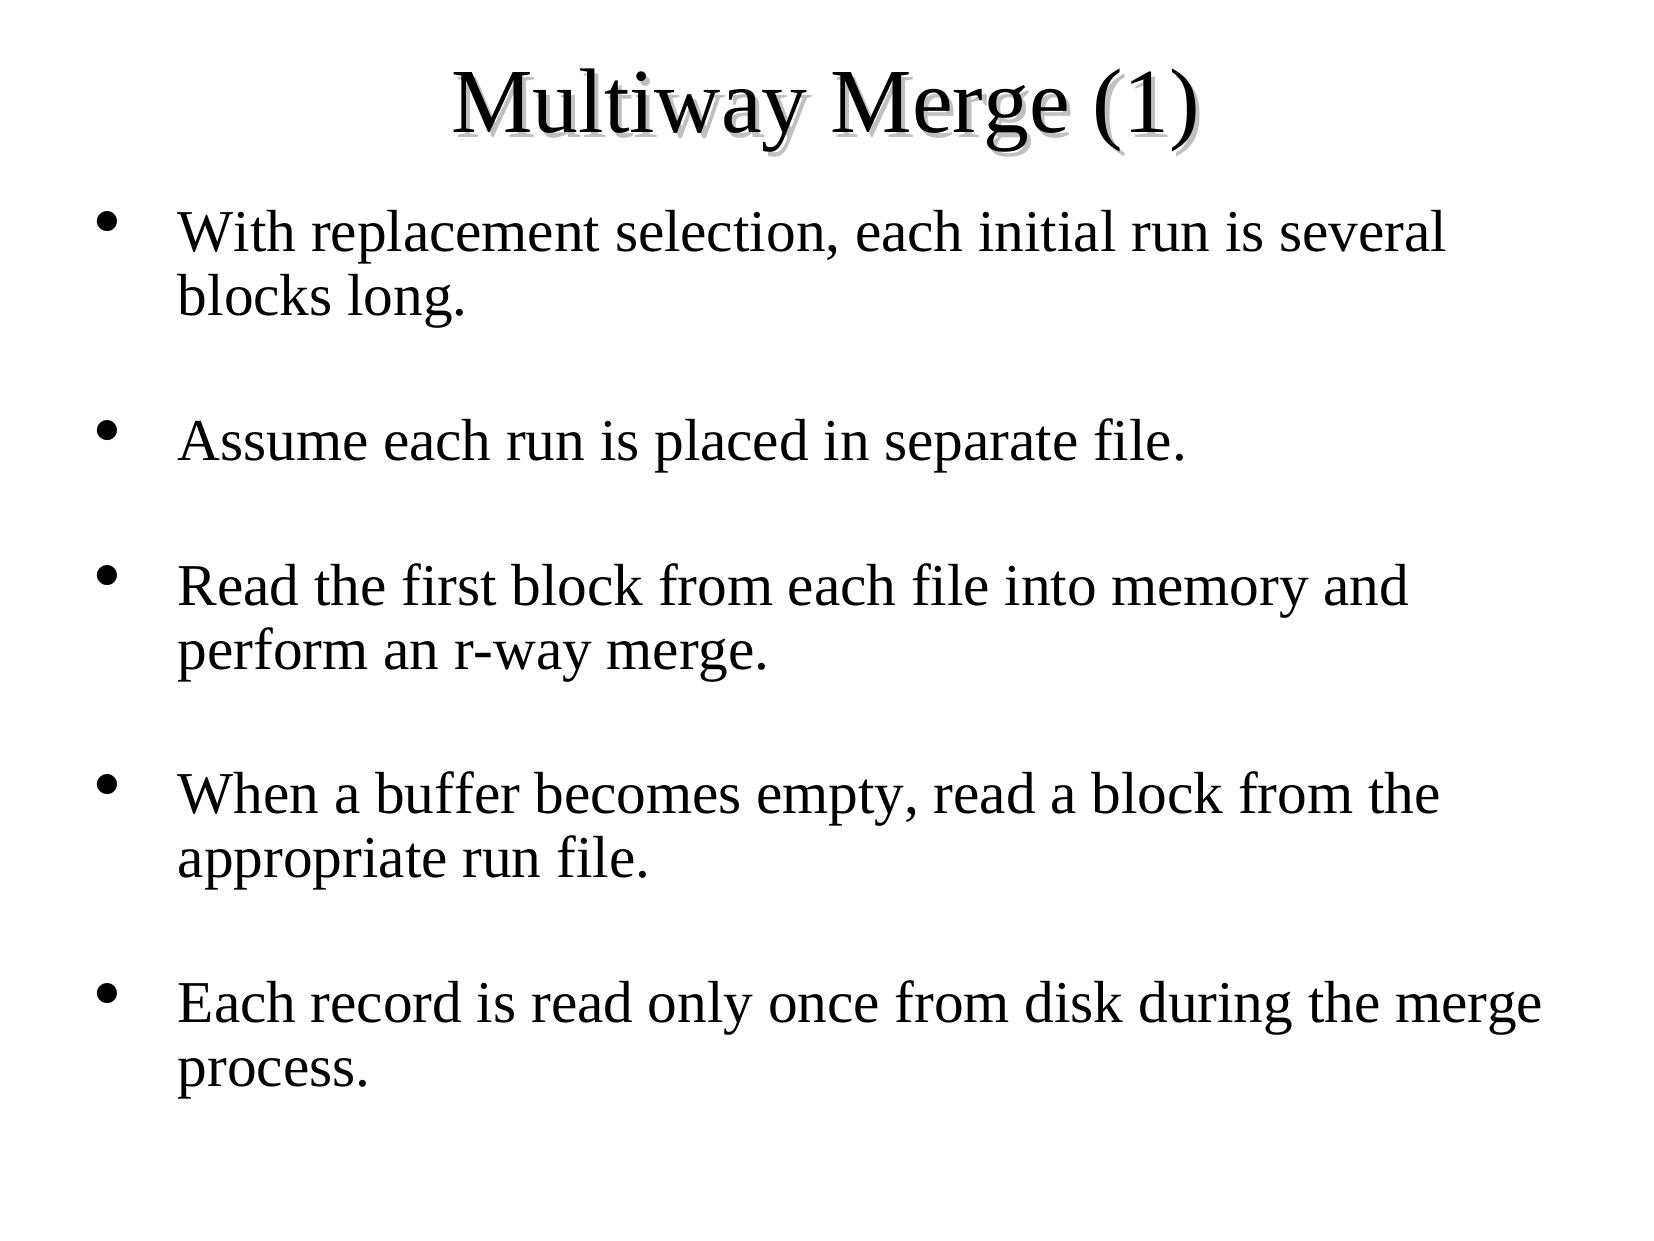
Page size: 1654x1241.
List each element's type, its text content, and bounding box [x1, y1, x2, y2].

list With replacement selection, each initial run is several blocks long. Assume each run is placed in separate file. Read the first block from each file into memory and perform an r-way merge. When a buffer becomes empty, read a block from the appropriate run file. Each record is read only once from disk during the merge process. [82, 192, 1570, 1116]
title Multiway Merge (1) [82, 27, 1570, 166]
